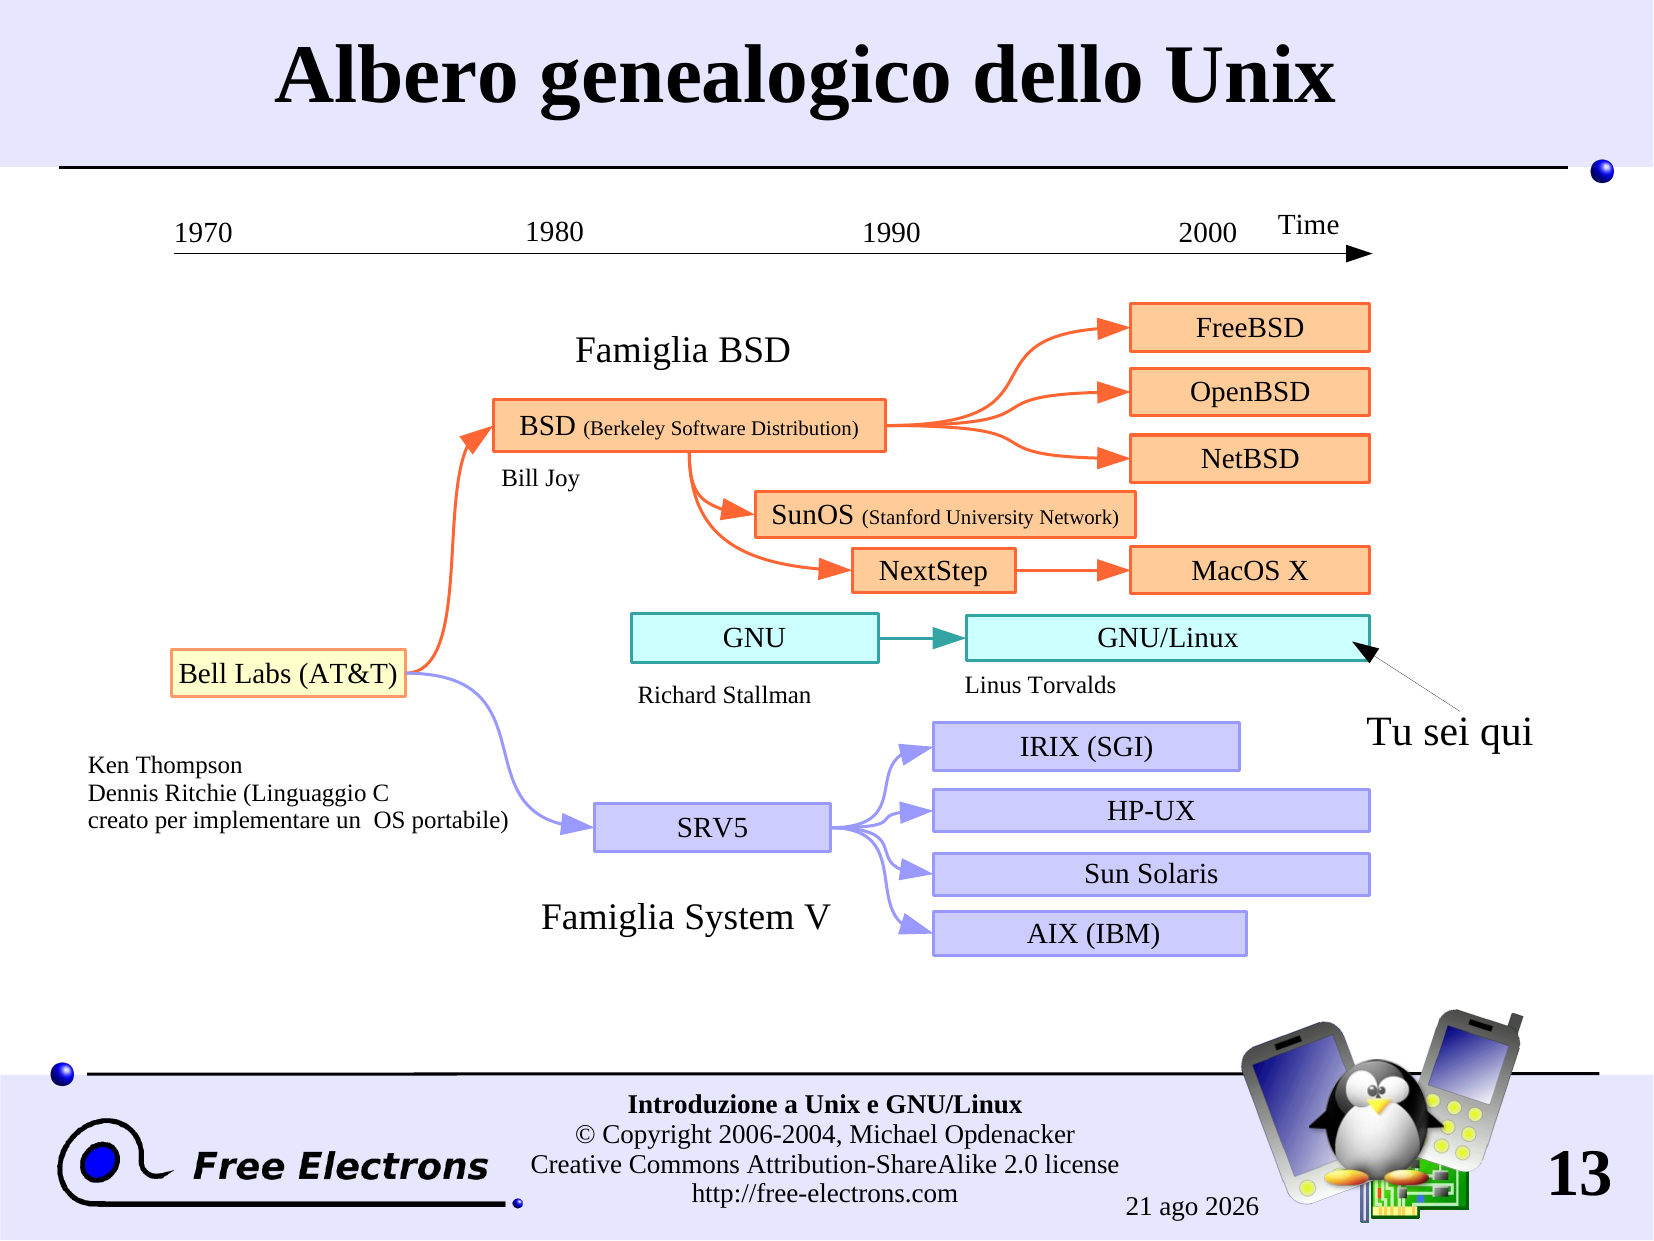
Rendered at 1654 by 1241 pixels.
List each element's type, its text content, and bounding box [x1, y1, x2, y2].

text_box 1980 [525, 215, 585, 256]
text_box Sun Solaris [933, 853, 1370, 896]
title Albero genealogico dello Unix [60, 12, 1551, 138]
text_box BSD (Berkeley Software Distribution) [493, 399, 886, 452]
text_box Richard Stallman [637, 681, 813, 717]
text_box Linus Torvalds [964, 670, 1118, 706]
text_box SunOS (Stanford University Network) [755, 491, 1136, 538]
text_box HP-UX [933, 789, 1370, 832]
picture [1225, 983, 1538, 1241]
text_box 1970 [174, 216, 234, 258]
text_box Famiglia System V [541, 896, 832, 949]
text_box NextStep [852, 548, 1016, 593]
text_box MacOS X [1130, 546, 1370, 594]
text_box NetBSD [1130, 435, 1370, 483]
text_box 2000 [1178, 216, 1238, 258]
text_box IRIX (SGI) [933, 722, 1240, 771]
text_box OpenBSD [1130, 368, 1370, 416]
text_box FreeBSD [1130, 303, 1370, 352]
text_box Tu sei qui [1366, 708, 1584, 767]
text_box Time [1278, 208, 1340, 250]
text_box AIX (IBM) [933, 911, 1247, 956]
text_box GNU [631, 613, 879, 663]
text_box GNU/Linux [966, 615, 1370, 661]
text_box 1990 [862, 216, 922, 258]
text_box Bill Joy [501, 464, 581, 500]
text_box Ken Thompson Dennis Ritchie (Linguaggio C creato per implementare un OS portabile) [87, 751, 511, 856]
picture [50, 1107, 527, 1216]
text_box Famiglia BSD [575, 329, 792, 382]
text_box SRV5 [594, 803, 831, 852]
text_box Bell Labs (AT&T) [171, 649, 406, 697]
